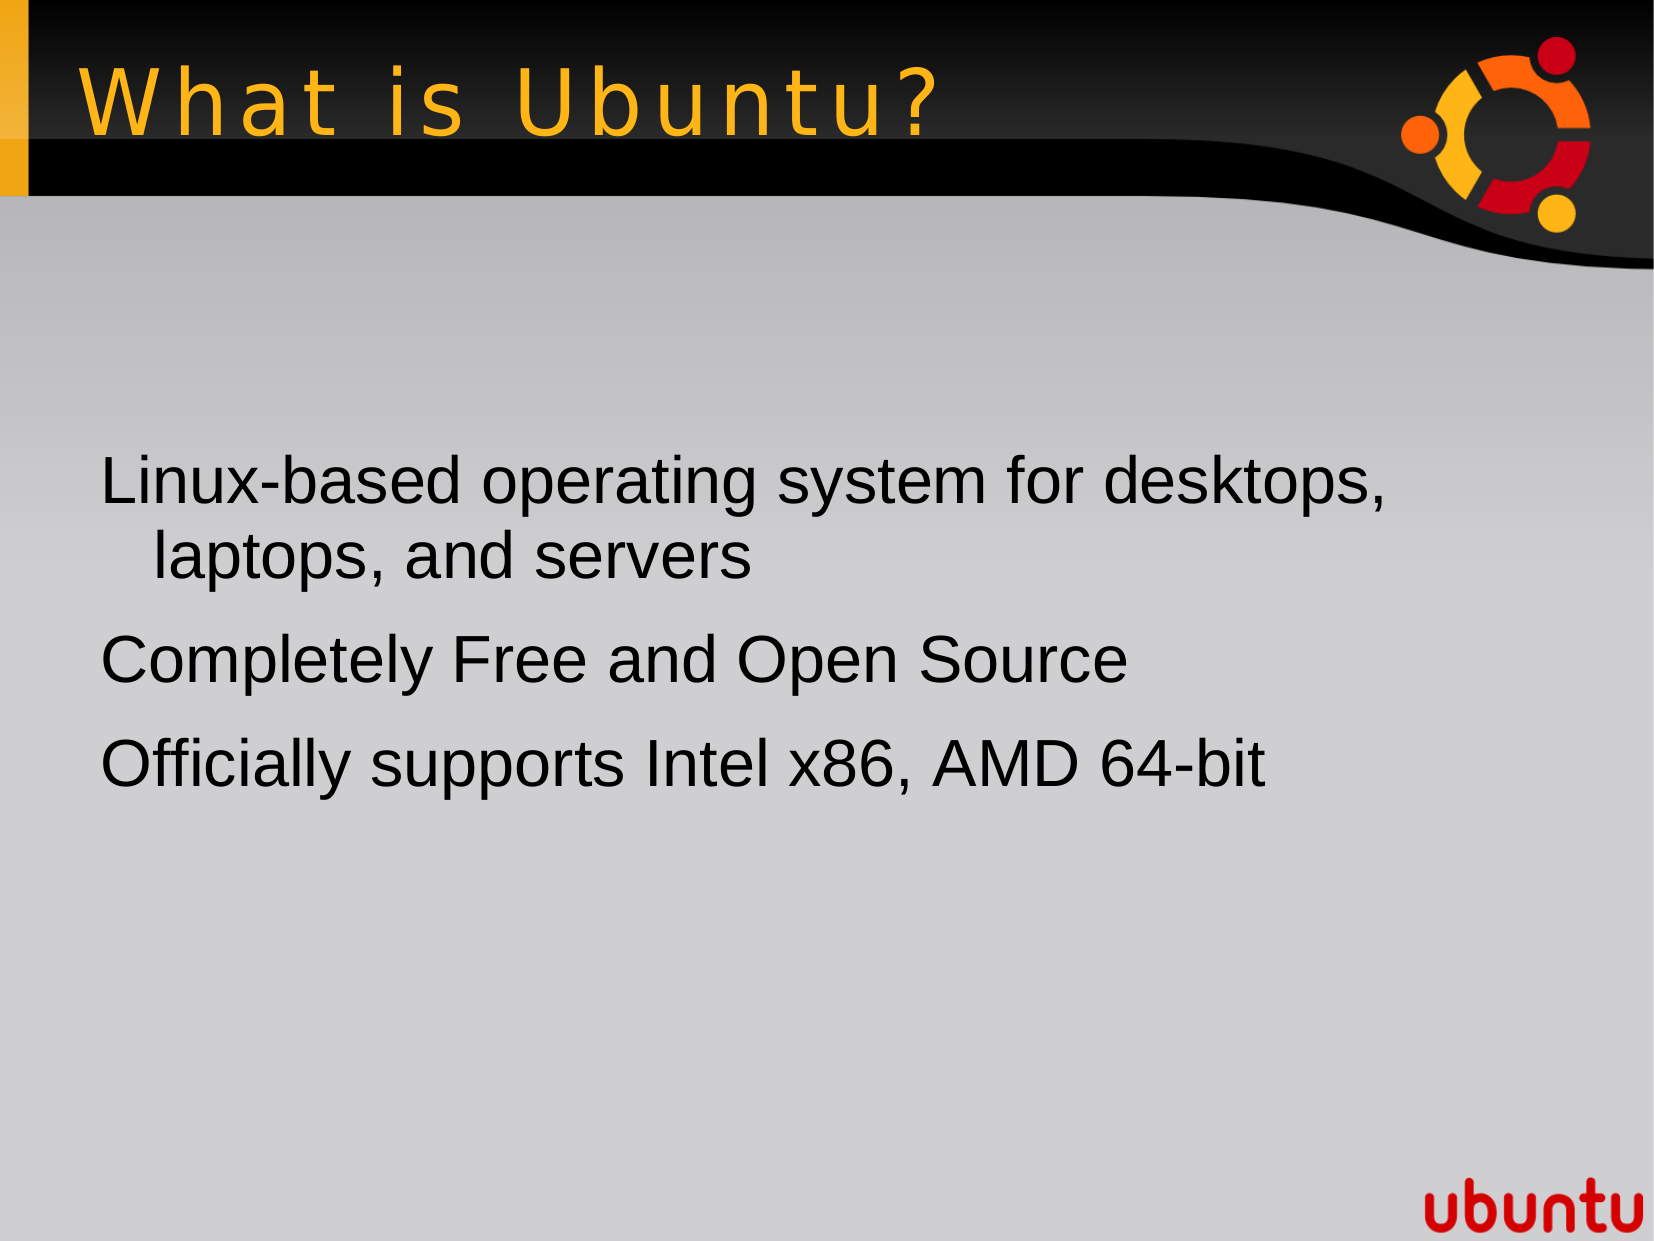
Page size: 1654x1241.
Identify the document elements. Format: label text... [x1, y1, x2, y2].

list Linux-based operating system for desktops, laptops, and servers Completely Free and Open Source Officially supports Intel x86, AMD 64-bit [82, 442, 1571, 1109]
title What is Ubuntu? [76, 0, 1300, 207]
picture [0, 0, 1654, 1241]
